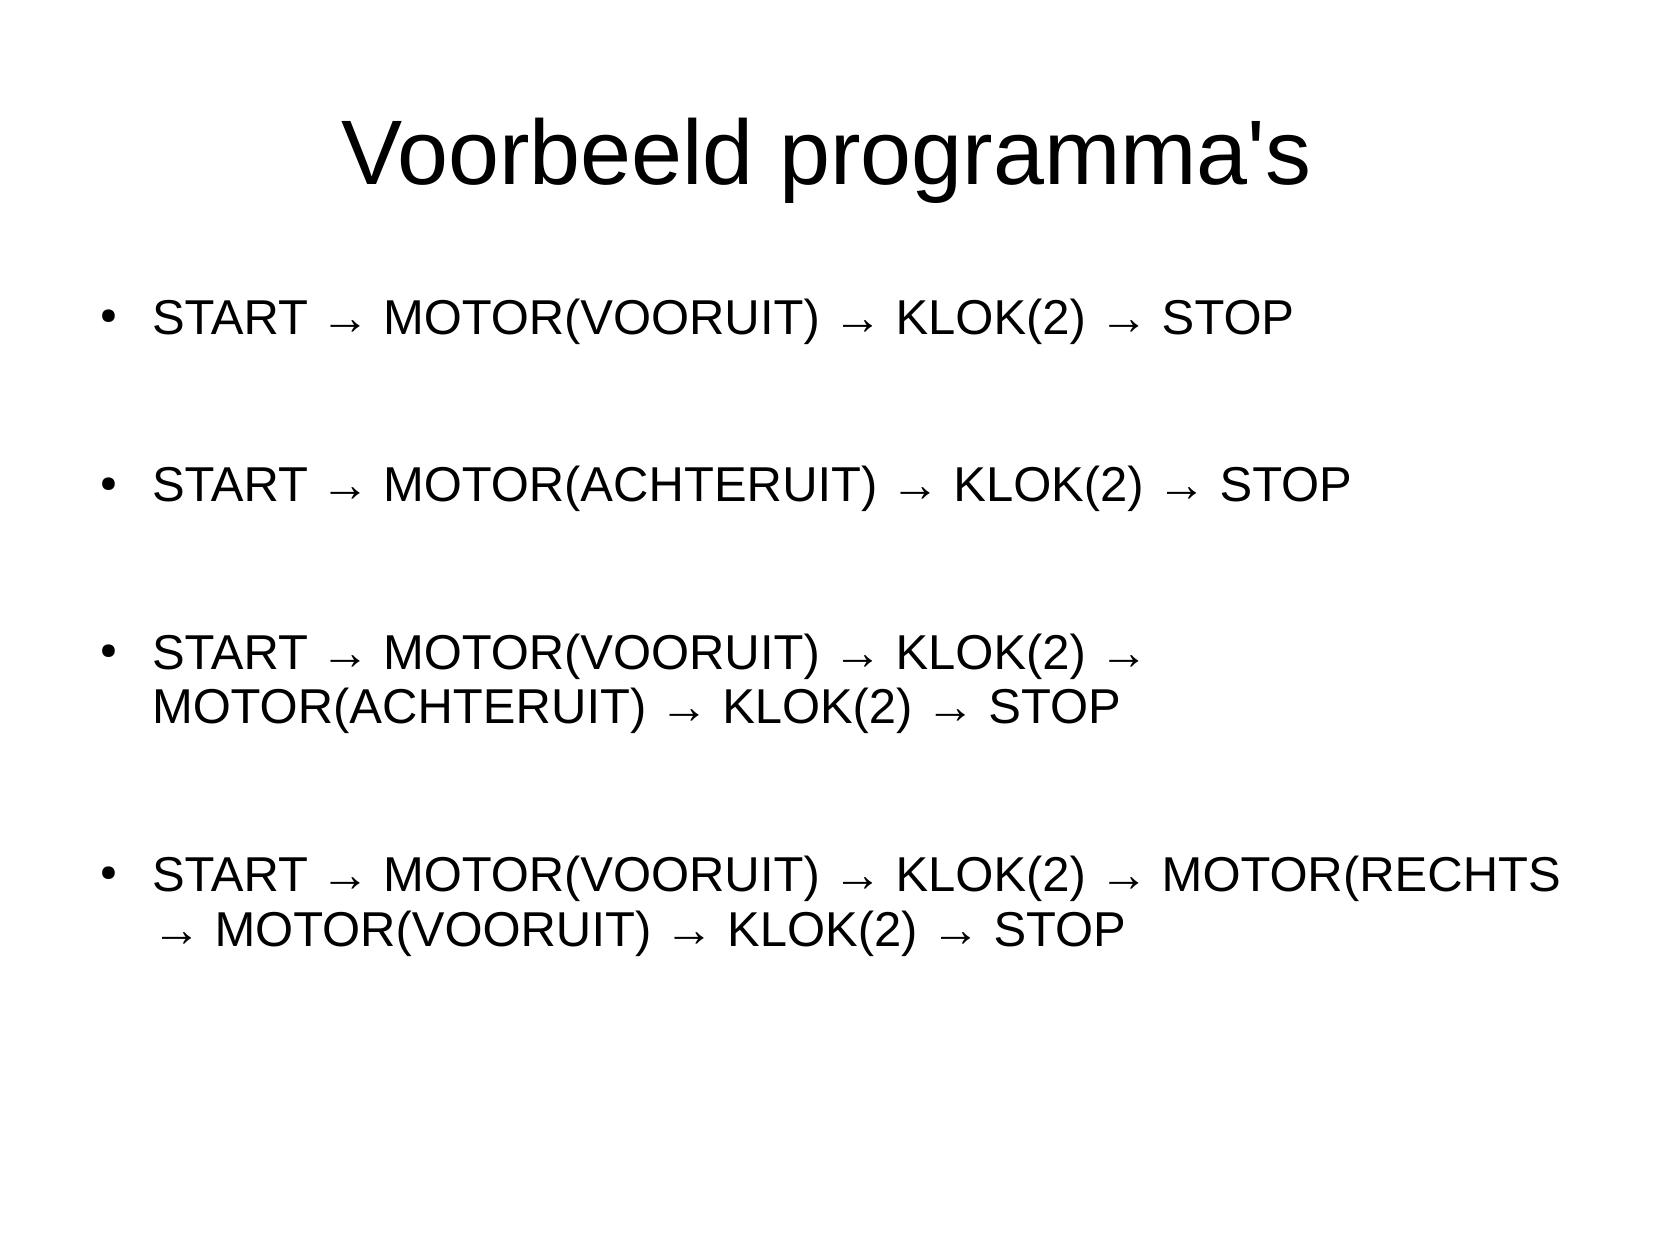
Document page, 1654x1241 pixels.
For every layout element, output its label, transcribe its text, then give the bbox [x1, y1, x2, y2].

title Voorbeeld programma's [82, 49, 1571, 257]
list START → MOTOR(VOORUIT) → KLOK(2) → STOP START → MOTOR(ACHTERUIT) → KLOK(2) → STOP START → MOTOR(VOORUIT) → KLOK(2) → MOTOR(ACHTERUIT) → KLOK(2) → STOP START → MOTOR(VOORUIT) → KLOK(2) → MOTOR(RECHTS → MOTOR(VOORUIT) → KLOK(2) → STOP [82, 290, 1571, 1010]
